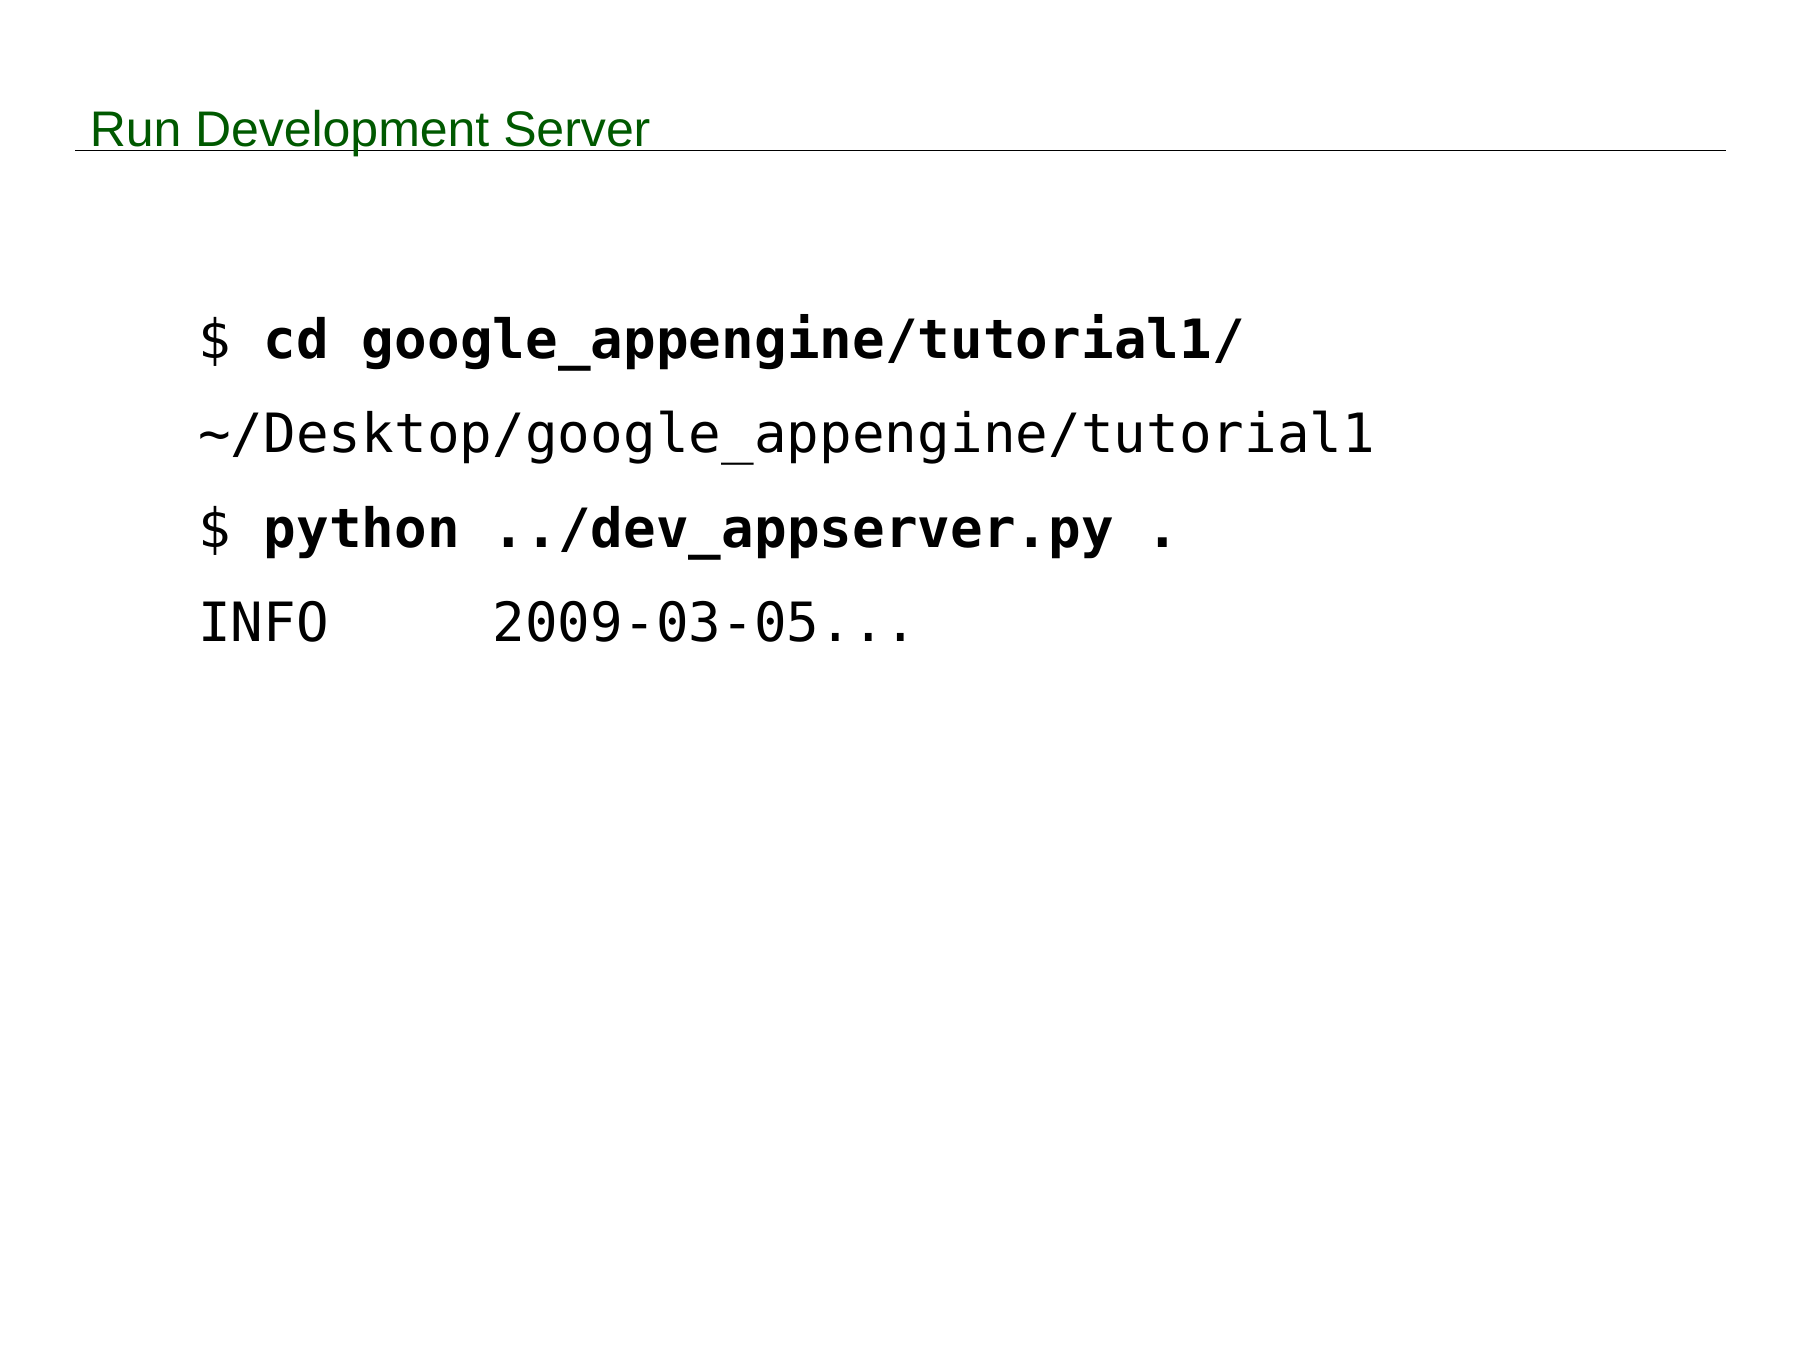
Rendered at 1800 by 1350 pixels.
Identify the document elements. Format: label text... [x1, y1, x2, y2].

title Run Development Server [89, 71, 1489, 165]
text_box $ cd google_appengine/tutorial1/ ~/Desktop/google_appengine/tutorial1 $ python ../dev_appserver.py . INFO 2009-03-05... [183, 269, 1800, 1184]
